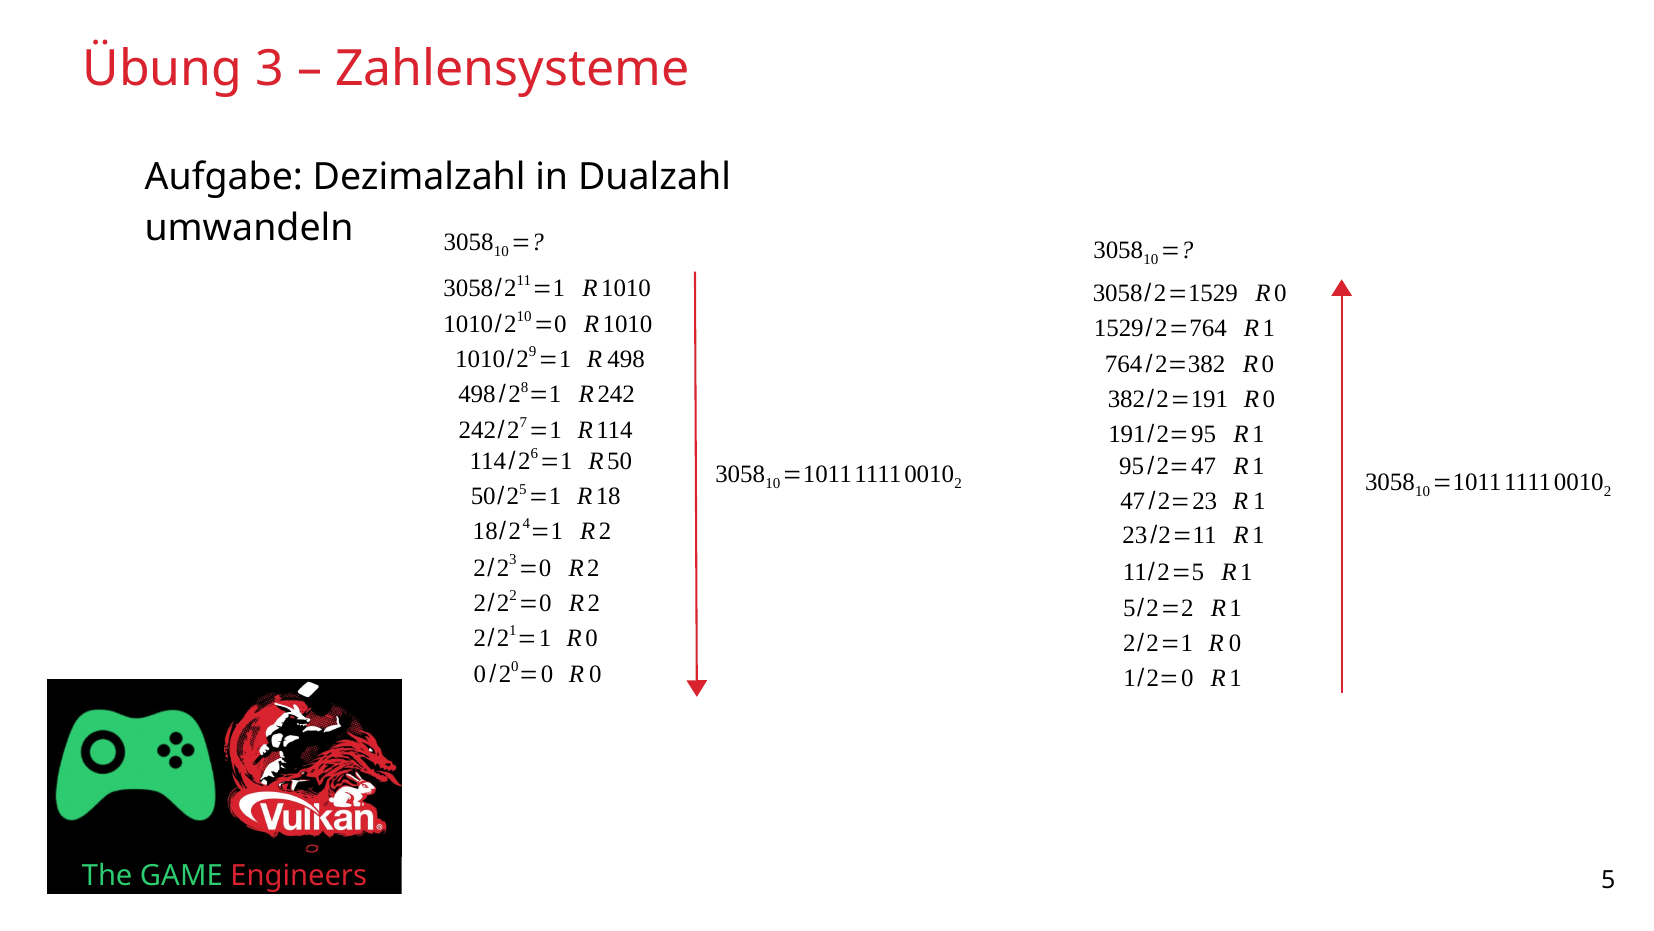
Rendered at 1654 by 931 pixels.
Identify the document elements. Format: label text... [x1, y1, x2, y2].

chart [1116, 558, 1259, 587]
chart [1117, 664, 1248, 693]
picture [47, 679, 402, 857]
chart [466, 514, 618, 546]
chart [709, 460, 968, 492]
chart [1112, 452, 1270, 481]
chart [448, 342, 652, 374]
chart [467, 657, 608, 689]
chart [467, 586, 607, 618]
chart [464, 480, 628, 512]
chart [1098, 350, 1281, 378]
chart [437, 228, 551, 260]
chart [452, 413, 641, 476]
chart [1101, 385, 1283, 414]
chart [1087, 314, 1281, 343]
chart [1116, 521, 1271, 550]
chart [437, 271, 658, 303]
chart [437, 307, 659, 339]
chart [1114, 487, 1271, 516]
chart [1102, 421, 1270, 449]
chart [1086, 279, 1322, 308]
chart [467, 550, 606, 583]
chart [467, 621, 605, 654]
chart [1116, 594, 1248, 622]
chart [452, 377, 642, 410]
title Übung 3 – Zahlensysteme [82, 36, 1571, 96]
chart [1358, 468, 1618, 500]
text_box Aufgabe: Dezimalzahl in Dualzahl umwandeln [129, 141, 934, 201]
chart [1087, 236, 1200, 268]
chart [1116, 629, 1247, 658]
